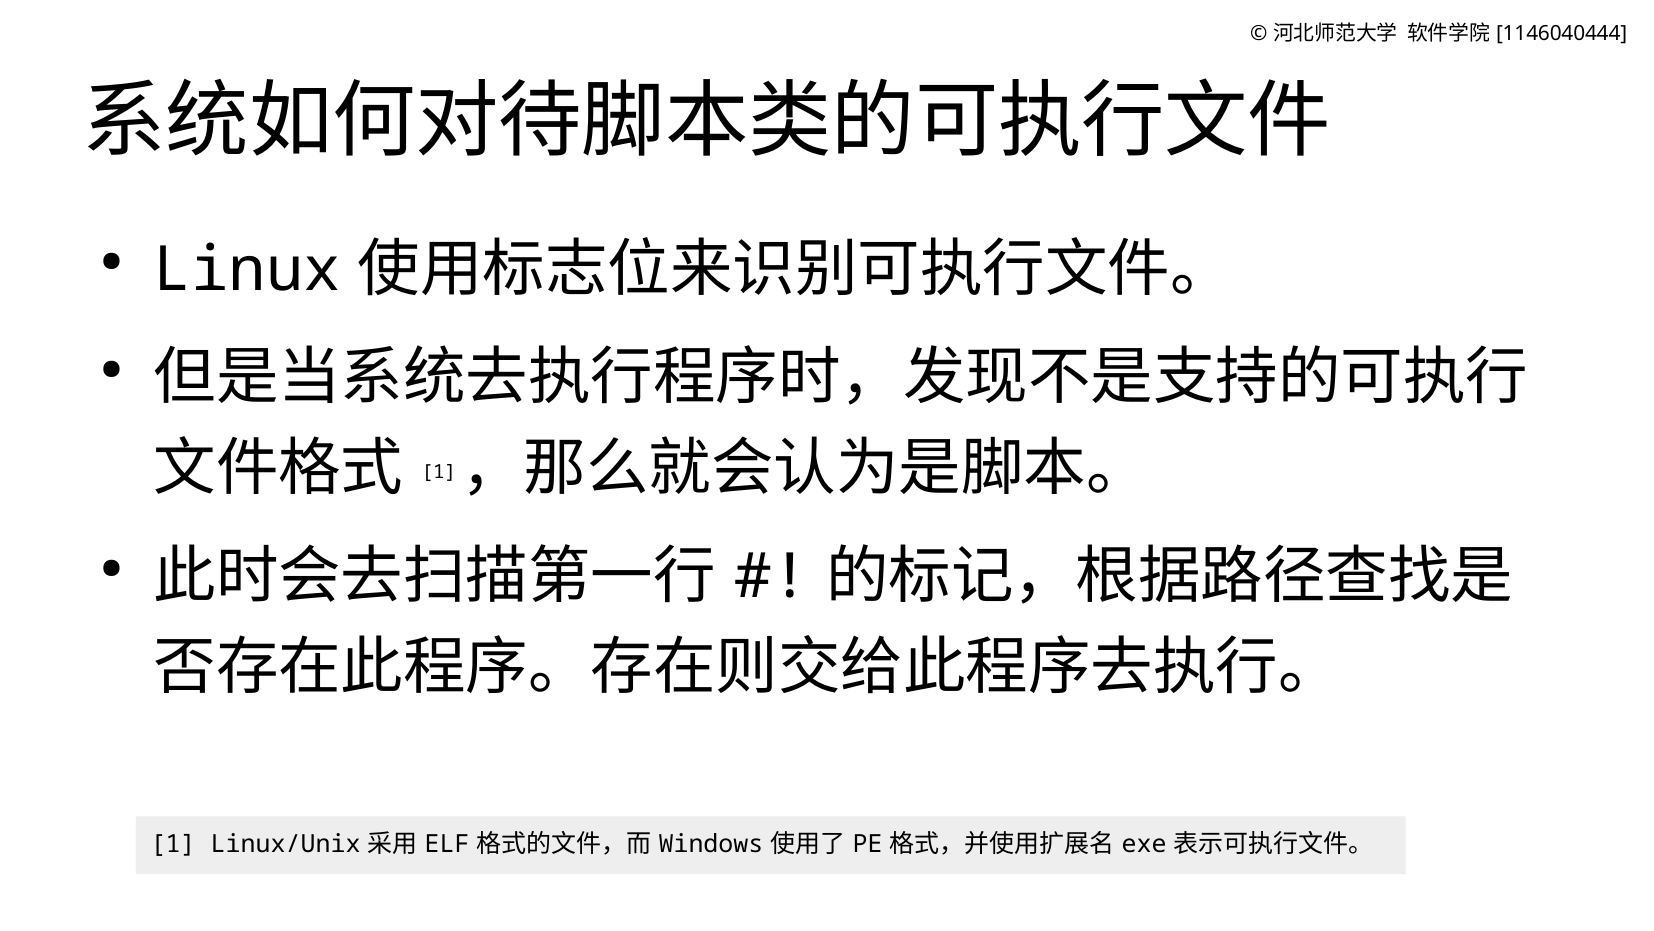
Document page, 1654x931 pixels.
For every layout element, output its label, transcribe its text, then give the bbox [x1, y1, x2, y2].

list Linux使用标志位来识别可执行文件。 但是当系统去执行程序时，发现不是支持的可执行文件格式[1]，那么就会认为是脚本。 此时会去扫描第一行#!的标记，根据路径查找是否存在此程序。存在则交给此程序去执行。 [82, 217, 1571, 758]
title 系统如何对待脚本类的可执行文件 [82, 37, 1571, 189]
text_box [1] Linux/Unix采用ELF格式的文件，而Windows使用了PE格式，并使用扩展名exe表示可执行文件。 [135, 816, 1406, 875]
